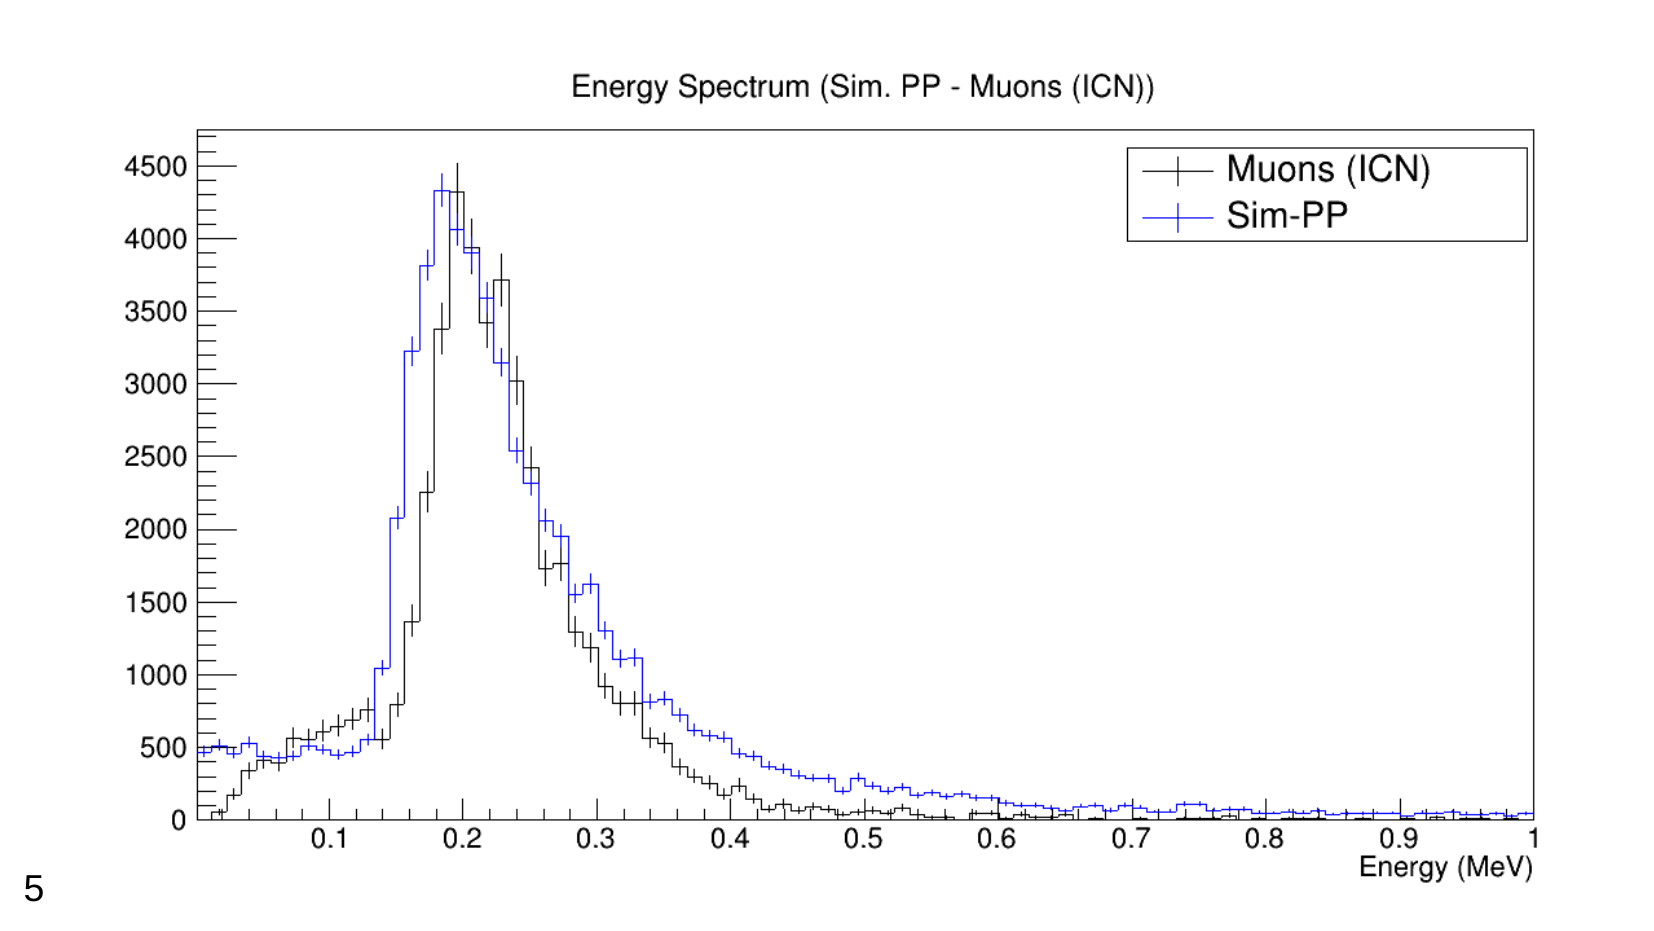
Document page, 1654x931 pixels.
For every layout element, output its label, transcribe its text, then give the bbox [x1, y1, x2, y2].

text_box <number> [8, 860, 638, 931]
picture [118, 53, 1572, 888]
